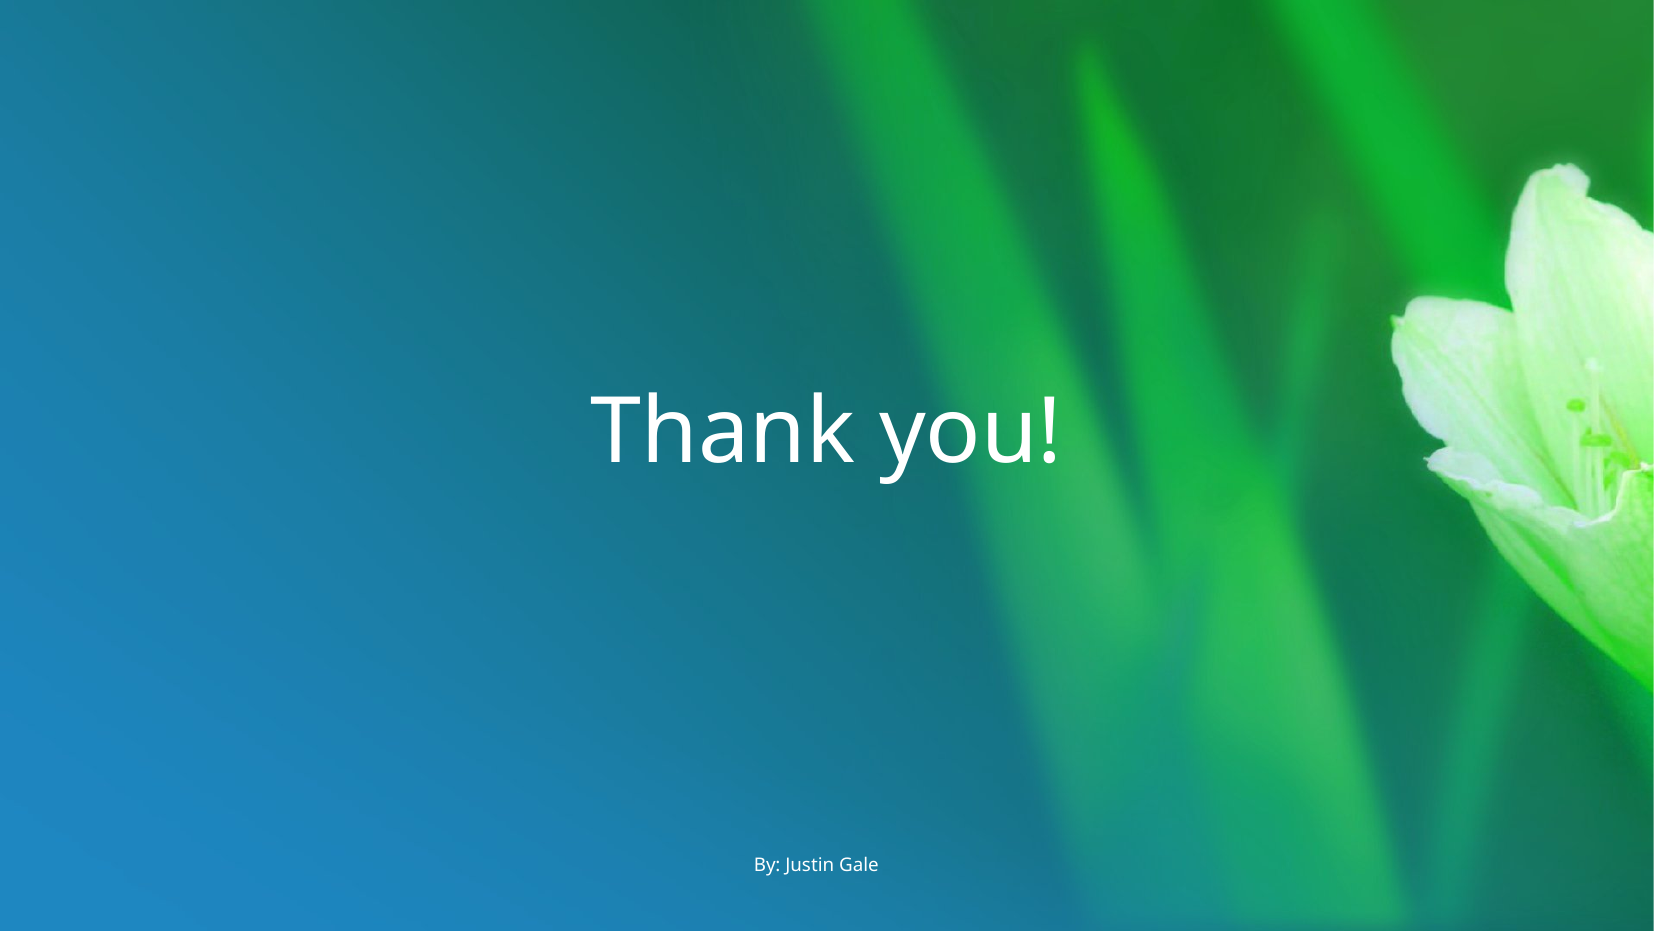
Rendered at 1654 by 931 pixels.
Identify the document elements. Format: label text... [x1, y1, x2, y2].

picture [0, 0, 1654, 931]
text_box By: Justin Gale [71, 845, 1561, 883]
text_box Thank you! [82, 362, 1571, 488]
